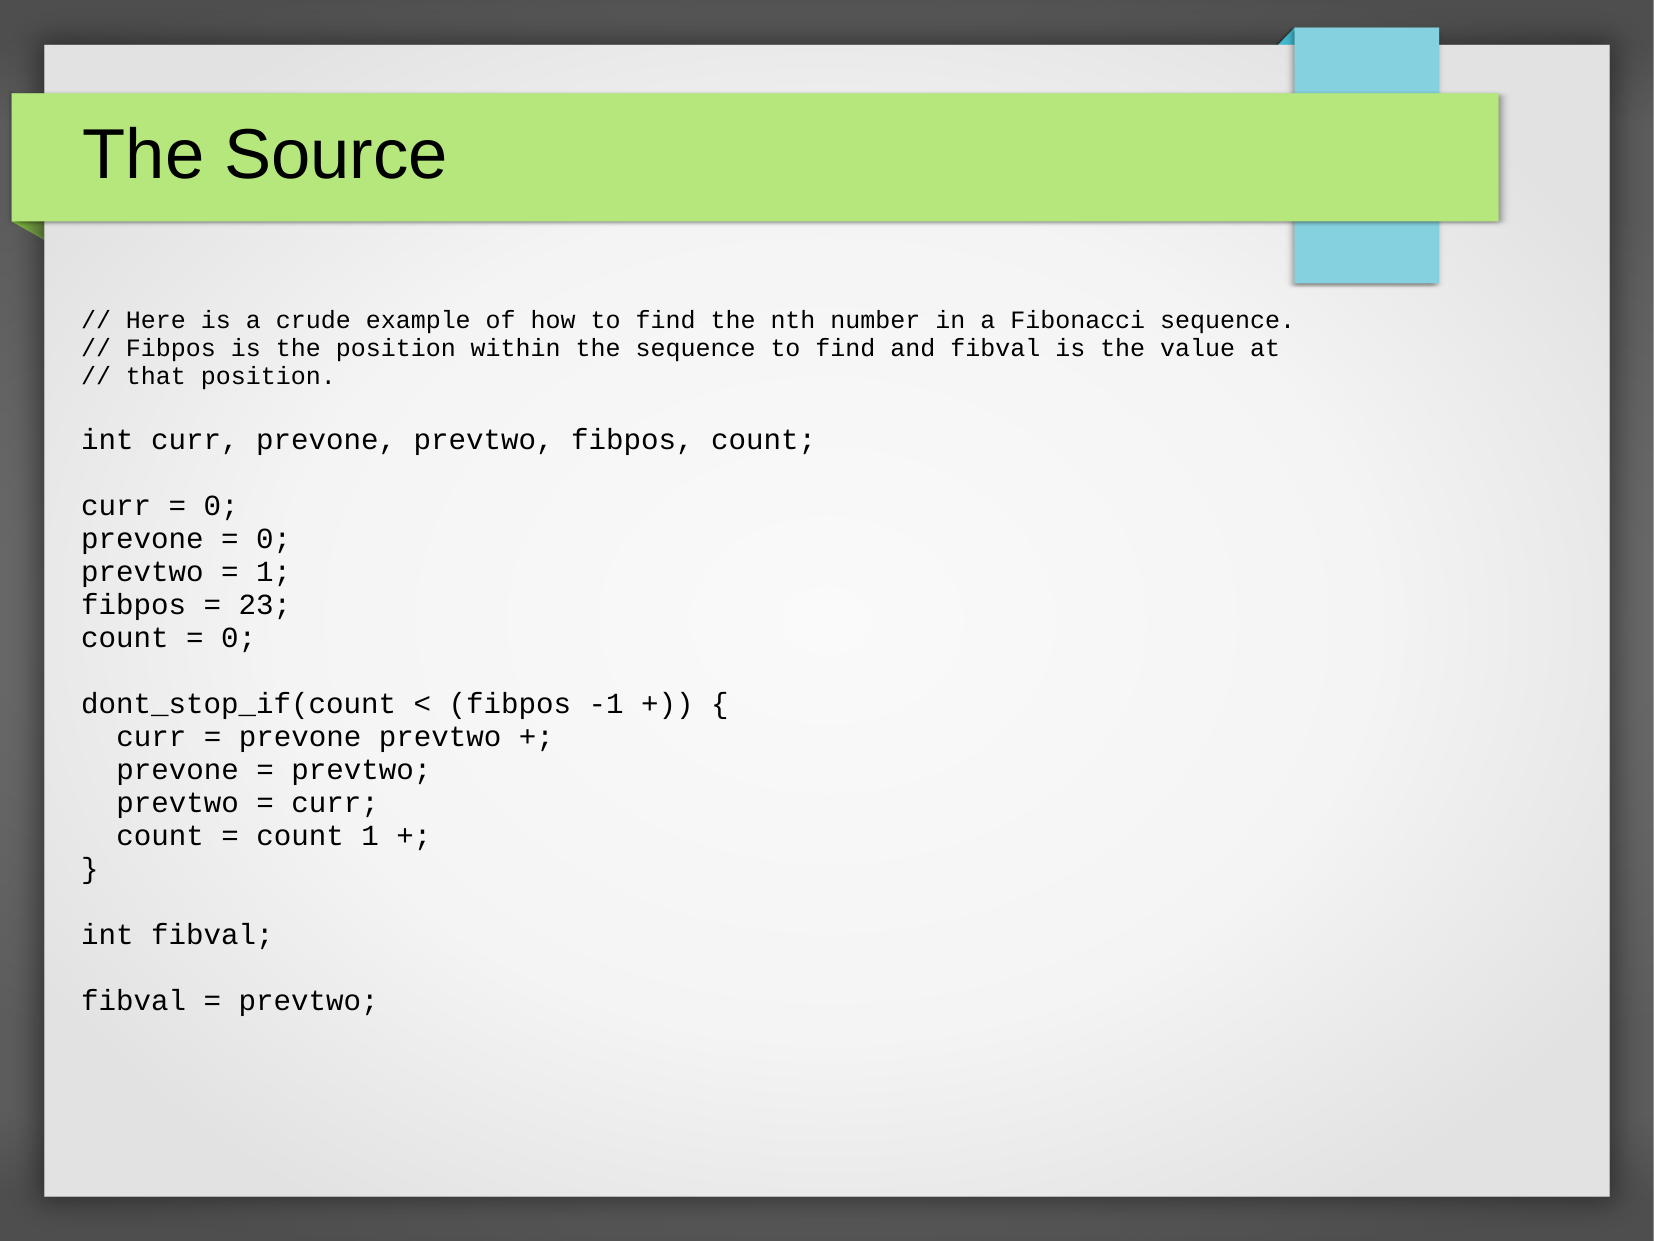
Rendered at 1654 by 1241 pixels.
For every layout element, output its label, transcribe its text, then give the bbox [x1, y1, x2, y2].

text_box // Here is a crude example of how to find the nth number in a Fibonacci sequence. // Fibpos is the position within the sequence to find and fibval is the value at // that position. int curr, prevone, prevtwo, fibpos, count; curr = 0; prevone = 0; prevtwo = 1; fibpos = 23; count = 0; dont_stop_if(count < (fibpos -1 +)) { curr = prevone prevtwo +; prevone = prevtwo; prevtwo = curr; count = count 1 +; } int fibval; fibval = prevtwo; [66, 300, 1456, 1081]
picture [0, 0, 1654, 1241]
title The Source [82, 94, 1264, 213]
